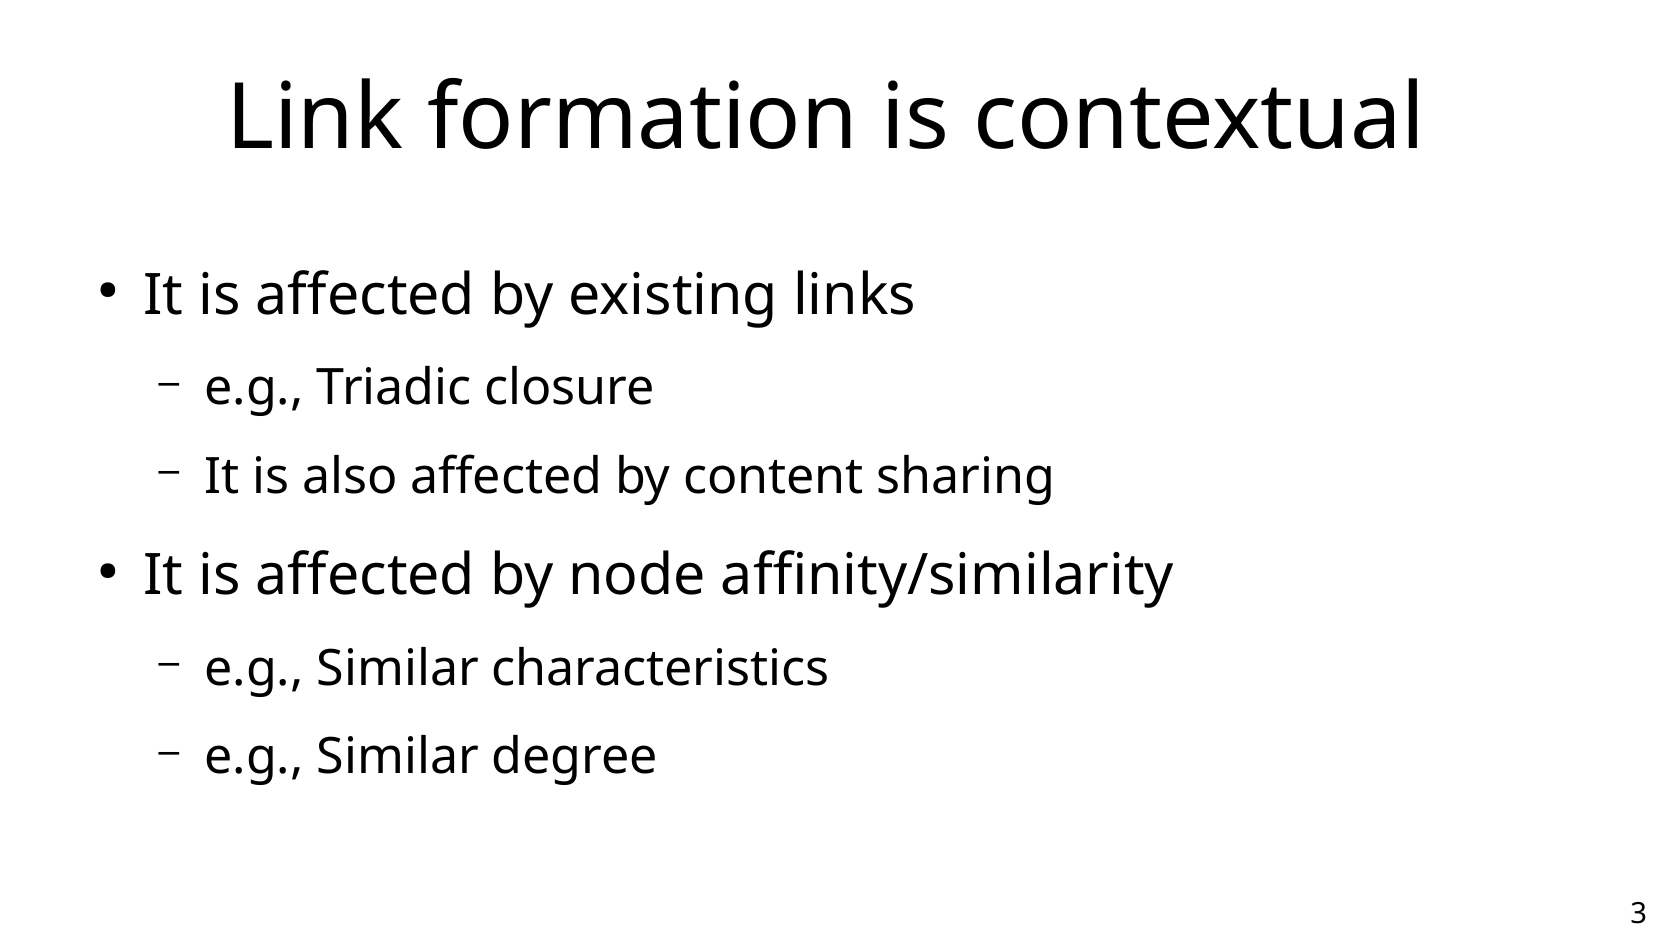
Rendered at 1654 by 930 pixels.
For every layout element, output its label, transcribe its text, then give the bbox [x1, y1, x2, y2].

title Link formation is contextual [82, 1, 1571, 225]
list It is affected by existing links e.g., Triadic closure It is also affected by content sharing It is affected by node affinity/similarity e.g., Similar characteristics e.g., Similar degree [82, 252, 1571, 793]
